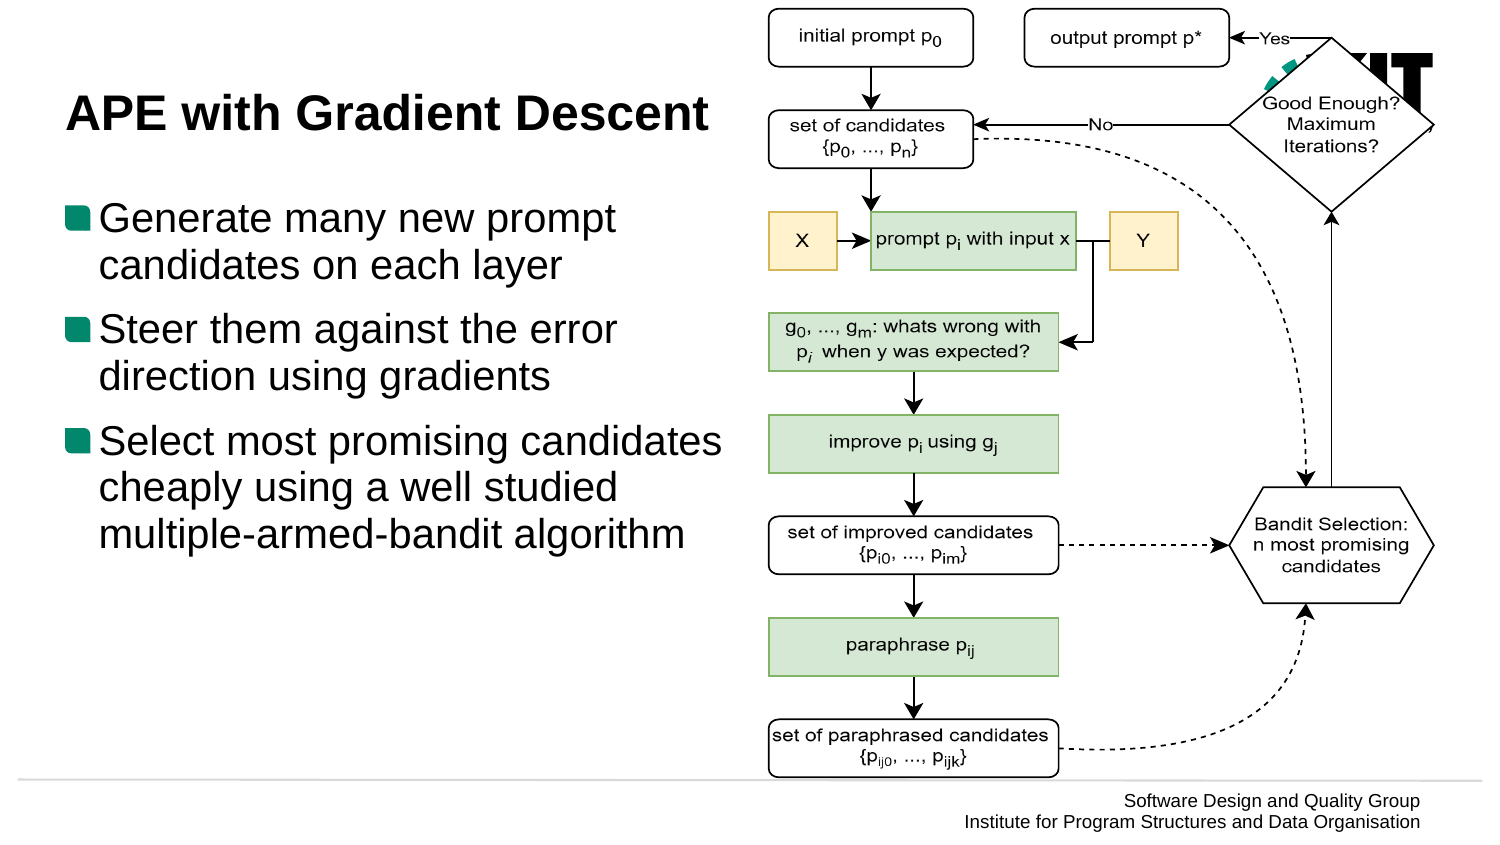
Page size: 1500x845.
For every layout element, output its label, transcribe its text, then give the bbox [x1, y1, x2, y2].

list Generate many new prompt candidates on each layer Steer them against the error direction using gradients Select most promising candidates cheaply using a well studied multiple-armed-bandit algorithm [64, 194, 734, 748]
picture [767, 7, 1436, 779]
title APE with Gradient Descent [64, 45, 767, 183]
